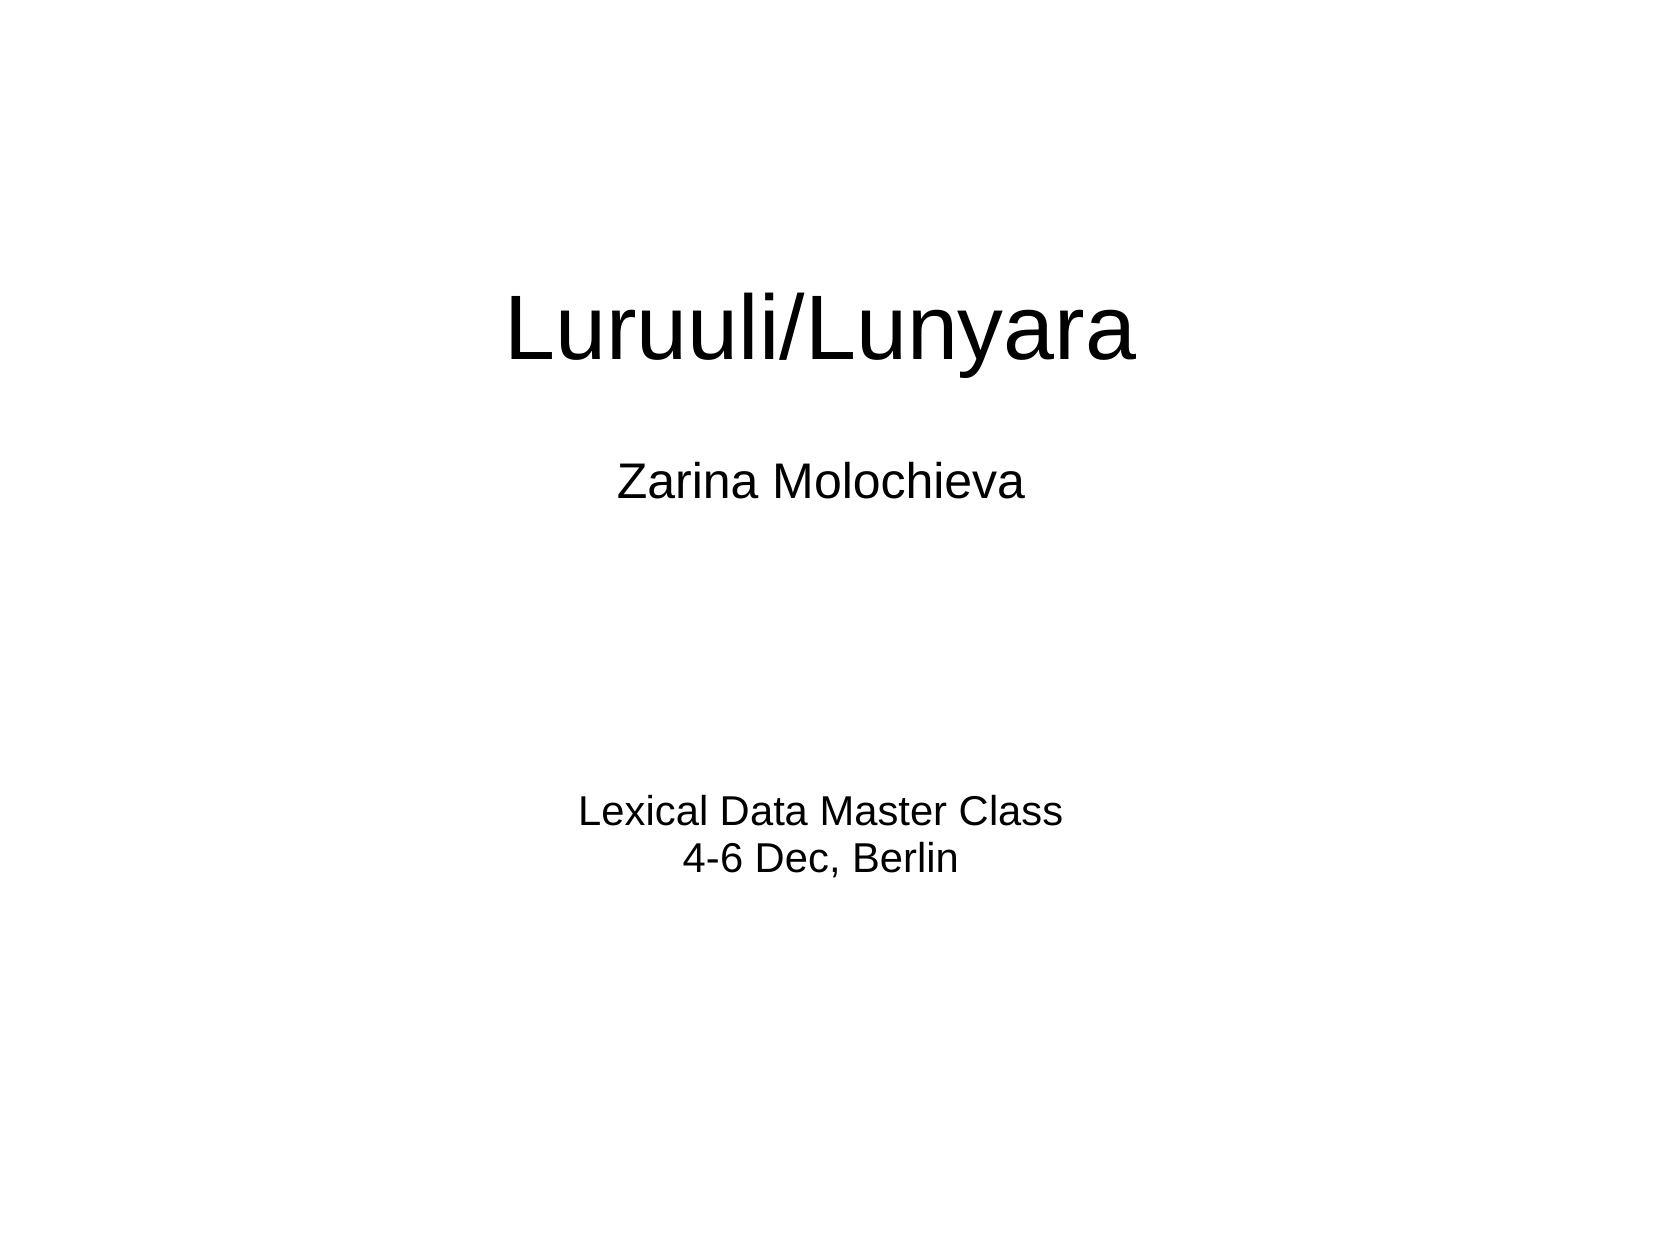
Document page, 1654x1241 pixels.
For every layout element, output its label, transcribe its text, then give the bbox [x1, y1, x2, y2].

subtitle Luruuli/Lunyara Zarina Molochieva Lexical Data Master Class 4-6 Dec, Berlin [76, 118, 1565, 937]
